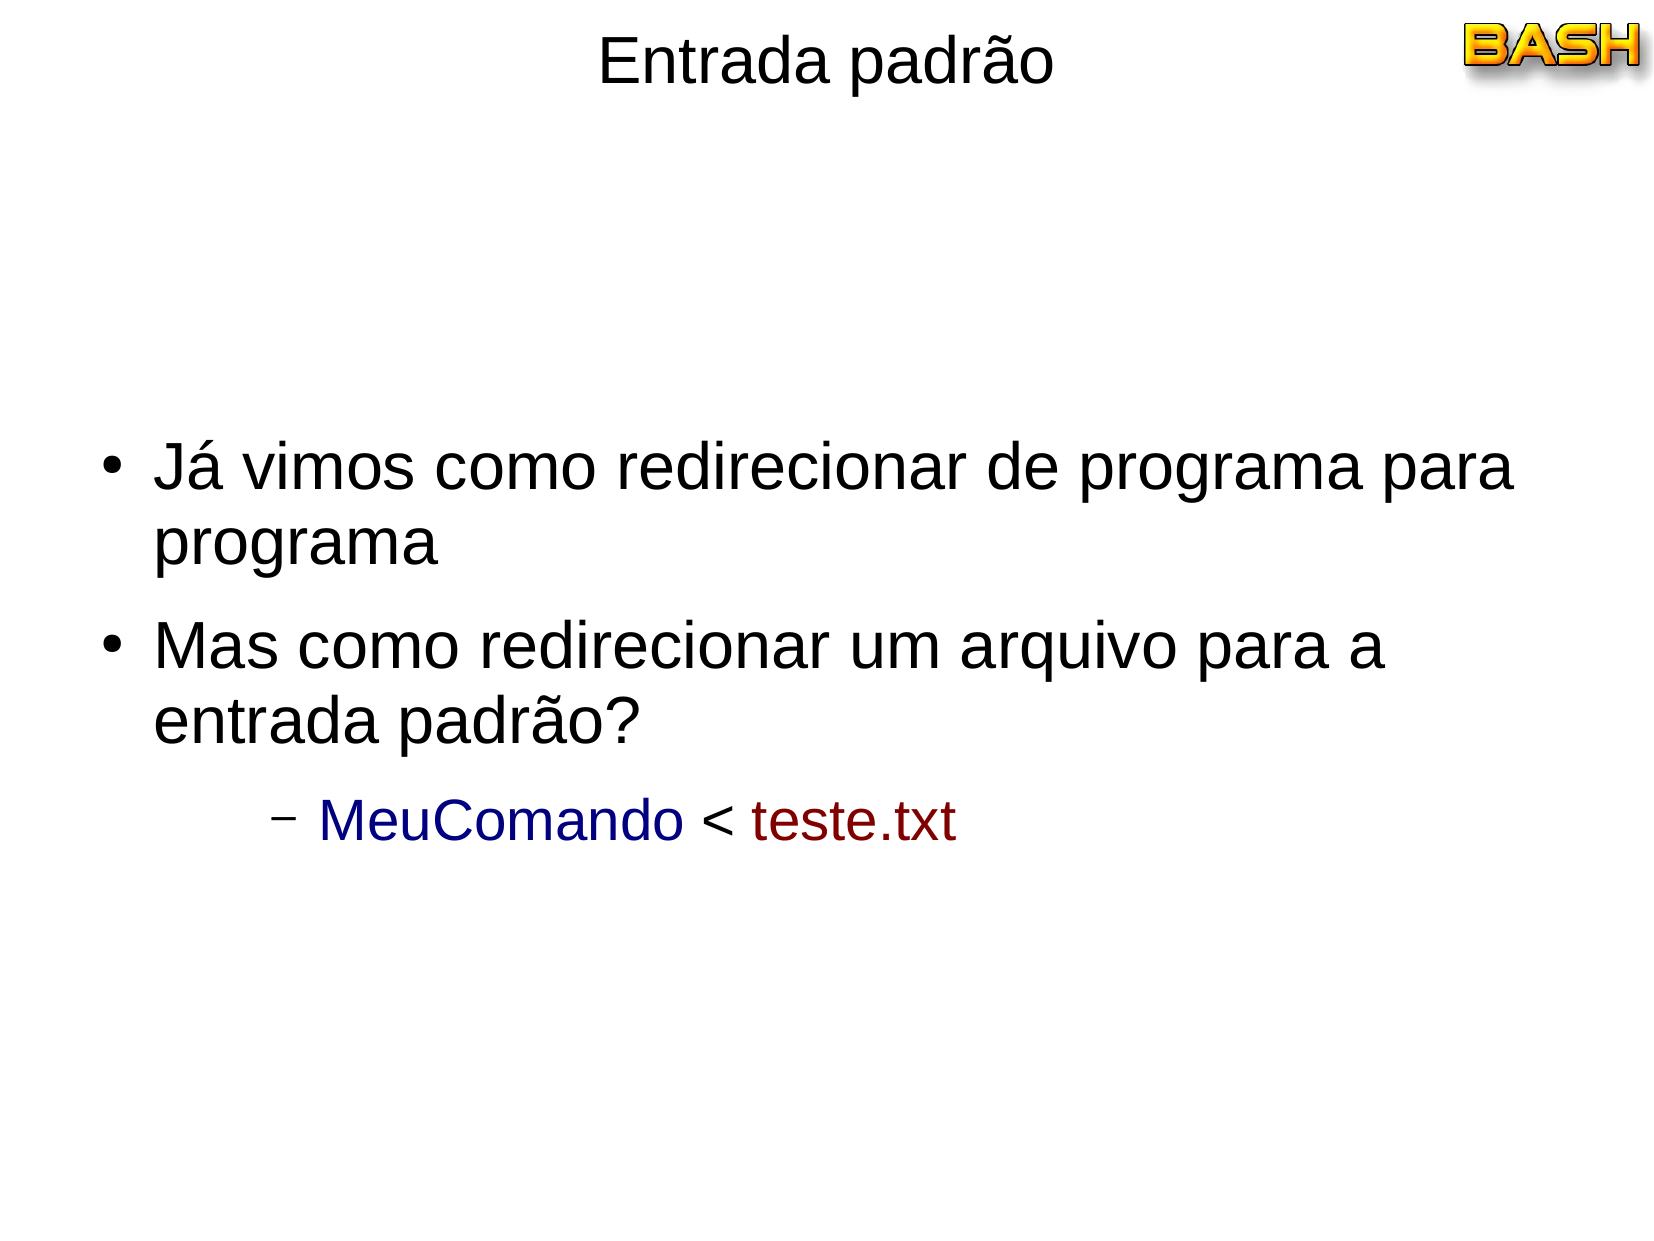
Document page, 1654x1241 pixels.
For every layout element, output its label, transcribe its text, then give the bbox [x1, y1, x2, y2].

picture [1450, 0, 1654, 96]
title Entrada padrão [82, 22, 1571, 98]
list Já vimos como redirecionar de programa para programa Mas como redirecionar um arquivo para a entrada padrão? MeuComando < teste.txt [82, 429, 1571, 853]
